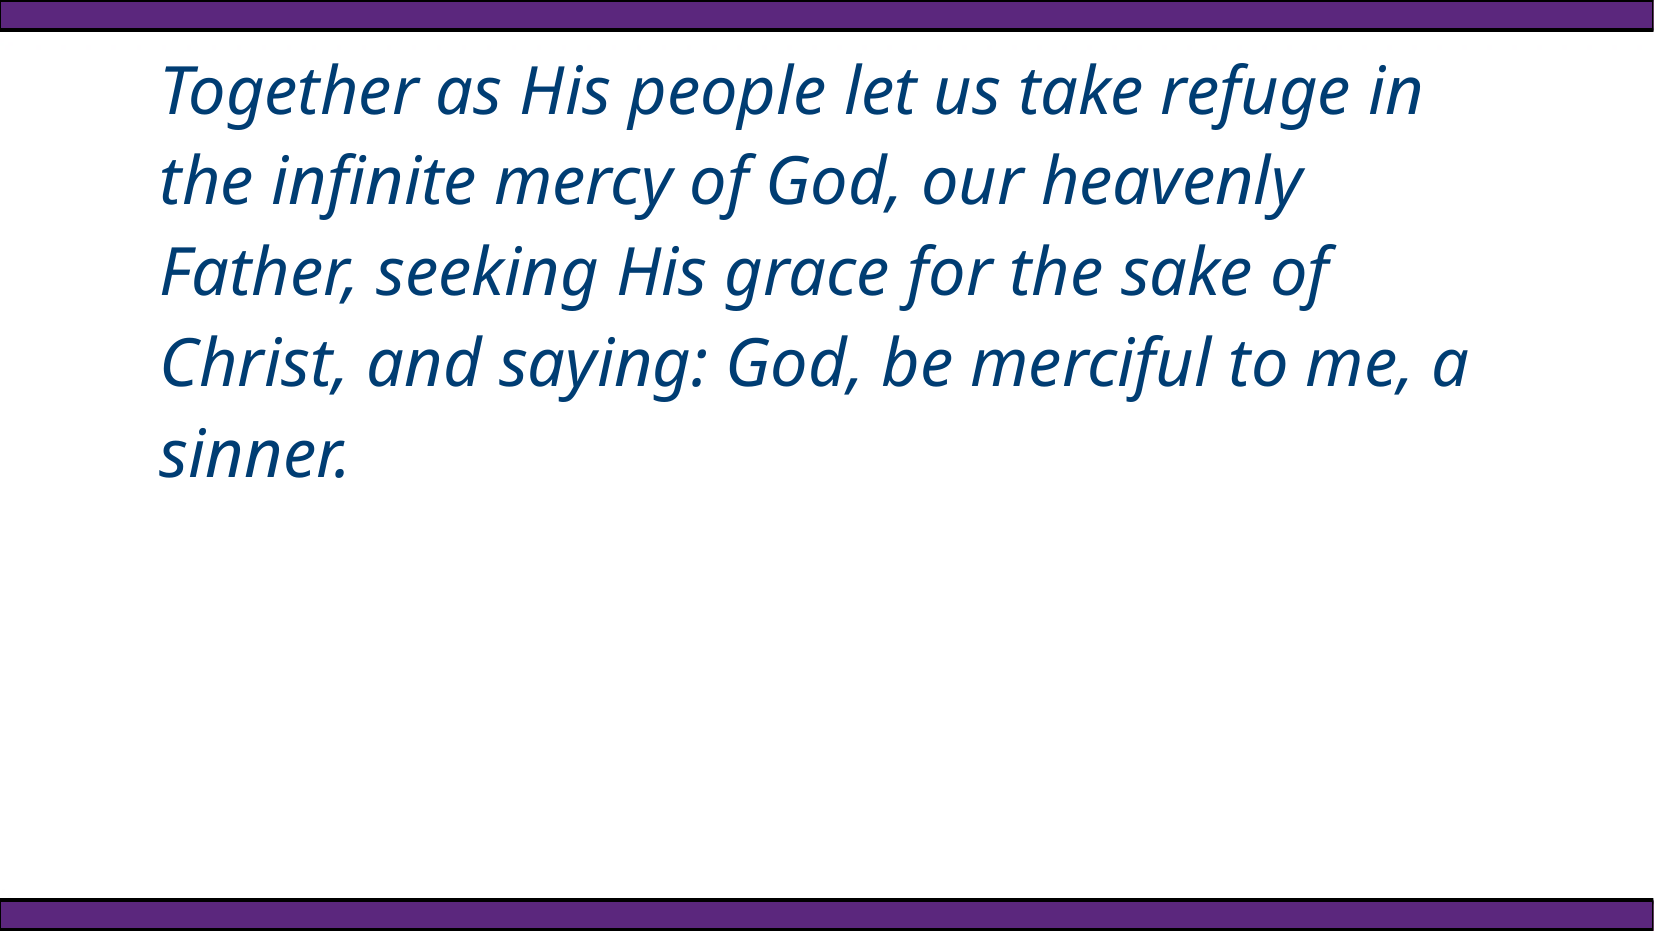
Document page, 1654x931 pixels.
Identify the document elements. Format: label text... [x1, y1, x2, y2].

picture [0, 31, 1654, 900]
text_box Together as His people let us take refuge in the infinite mercy of God, our heavenly Father, seeking His grace for the sake of Christ, and saying: God, be merciful to me, a sinner. [76, 35, 1592, 495]
text_box [0, 900, 1654, 931]
text_box [0, 0, 1654, 31]
